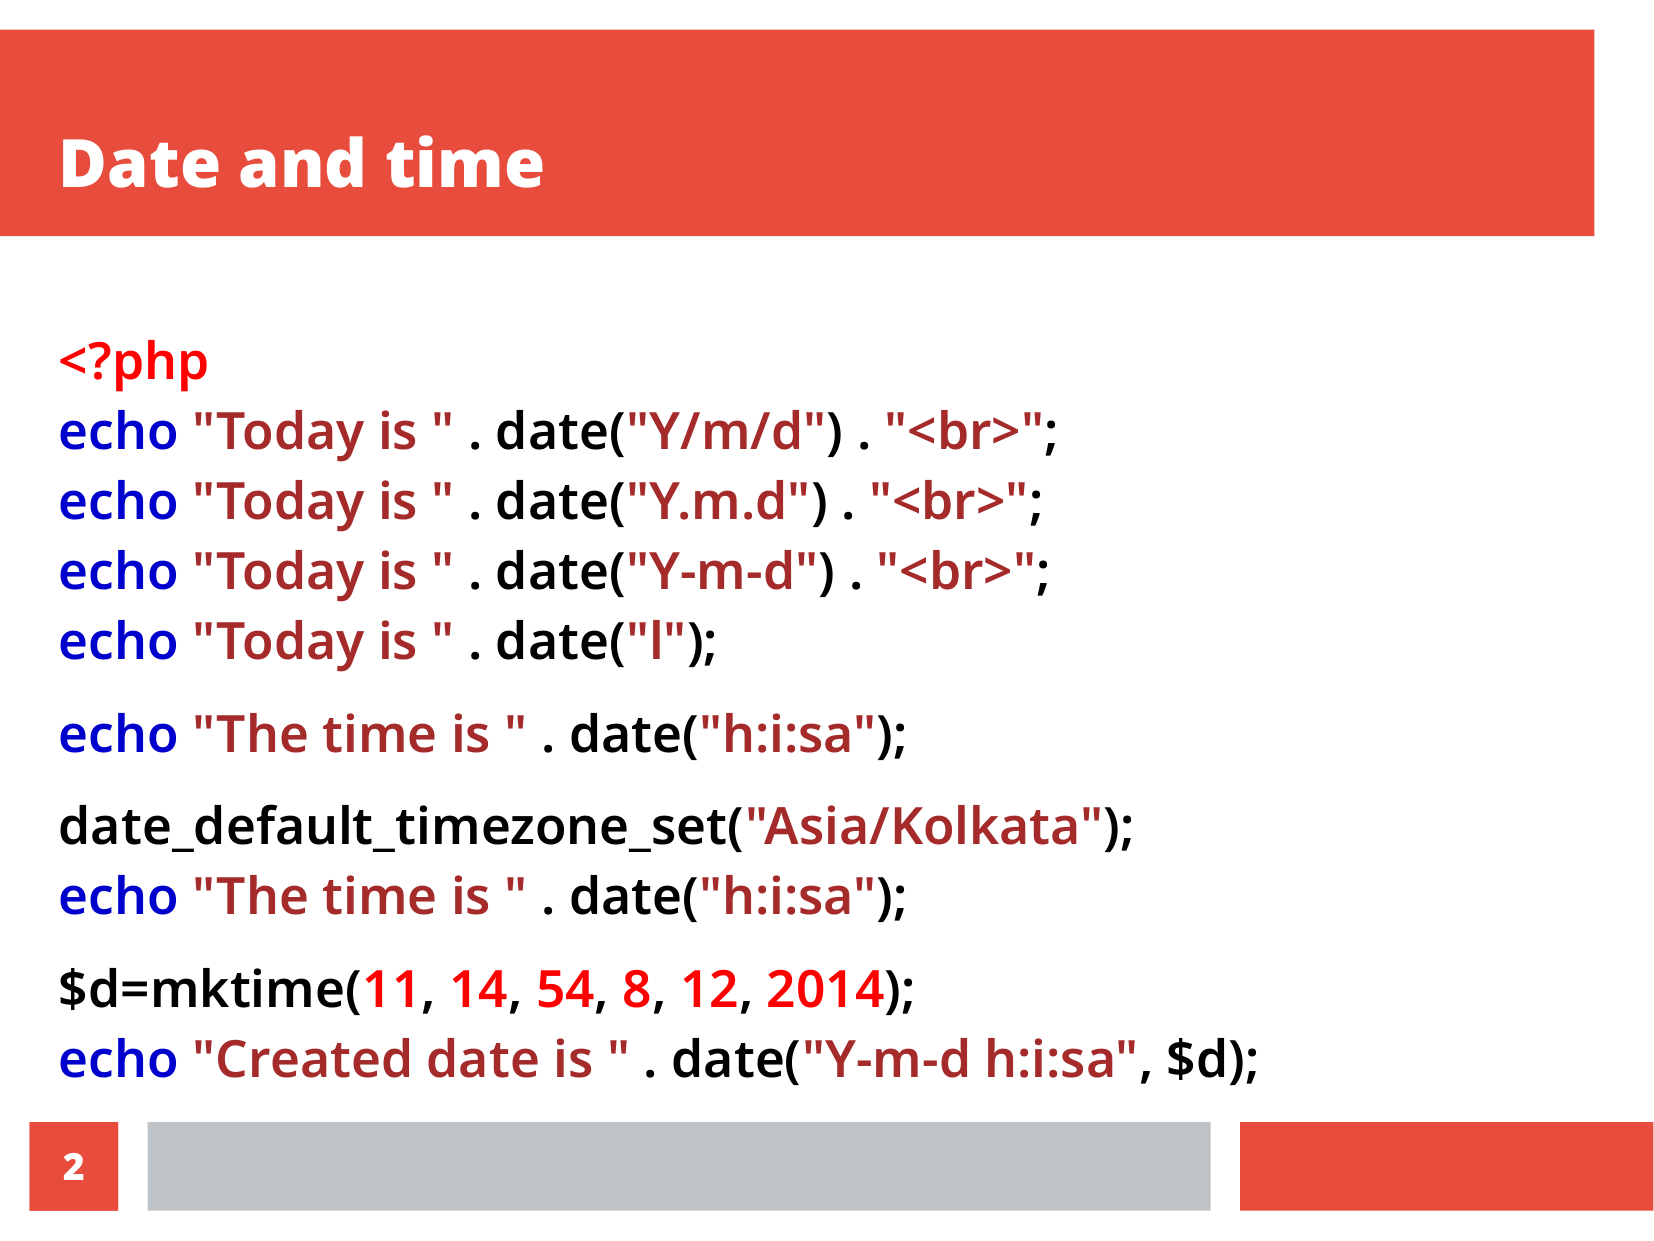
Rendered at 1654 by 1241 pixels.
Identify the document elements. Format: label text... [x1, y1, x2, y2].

title Date and time [59, 59, 1595, 207]
list <?php echo "Today is " . date("Y/m/d") . "<br>"; echo "Today is " . date("Y.m.d") . "<br>"; echo "Today is " . date("Y-m-d") . "<br>"; echo "Today is " . date("l"); echo "The time is " . date("h:i:sa"); date_default_timezone_set("Asia/Kolkata"); echo "The time is " . date("h:i:sa"); $d=mktime(11, 14, 54, 8, 12, 2014); echo "Created date is " . date("Y-m-d h:i:sa", $d); [59, 324, 1565, 1093]
